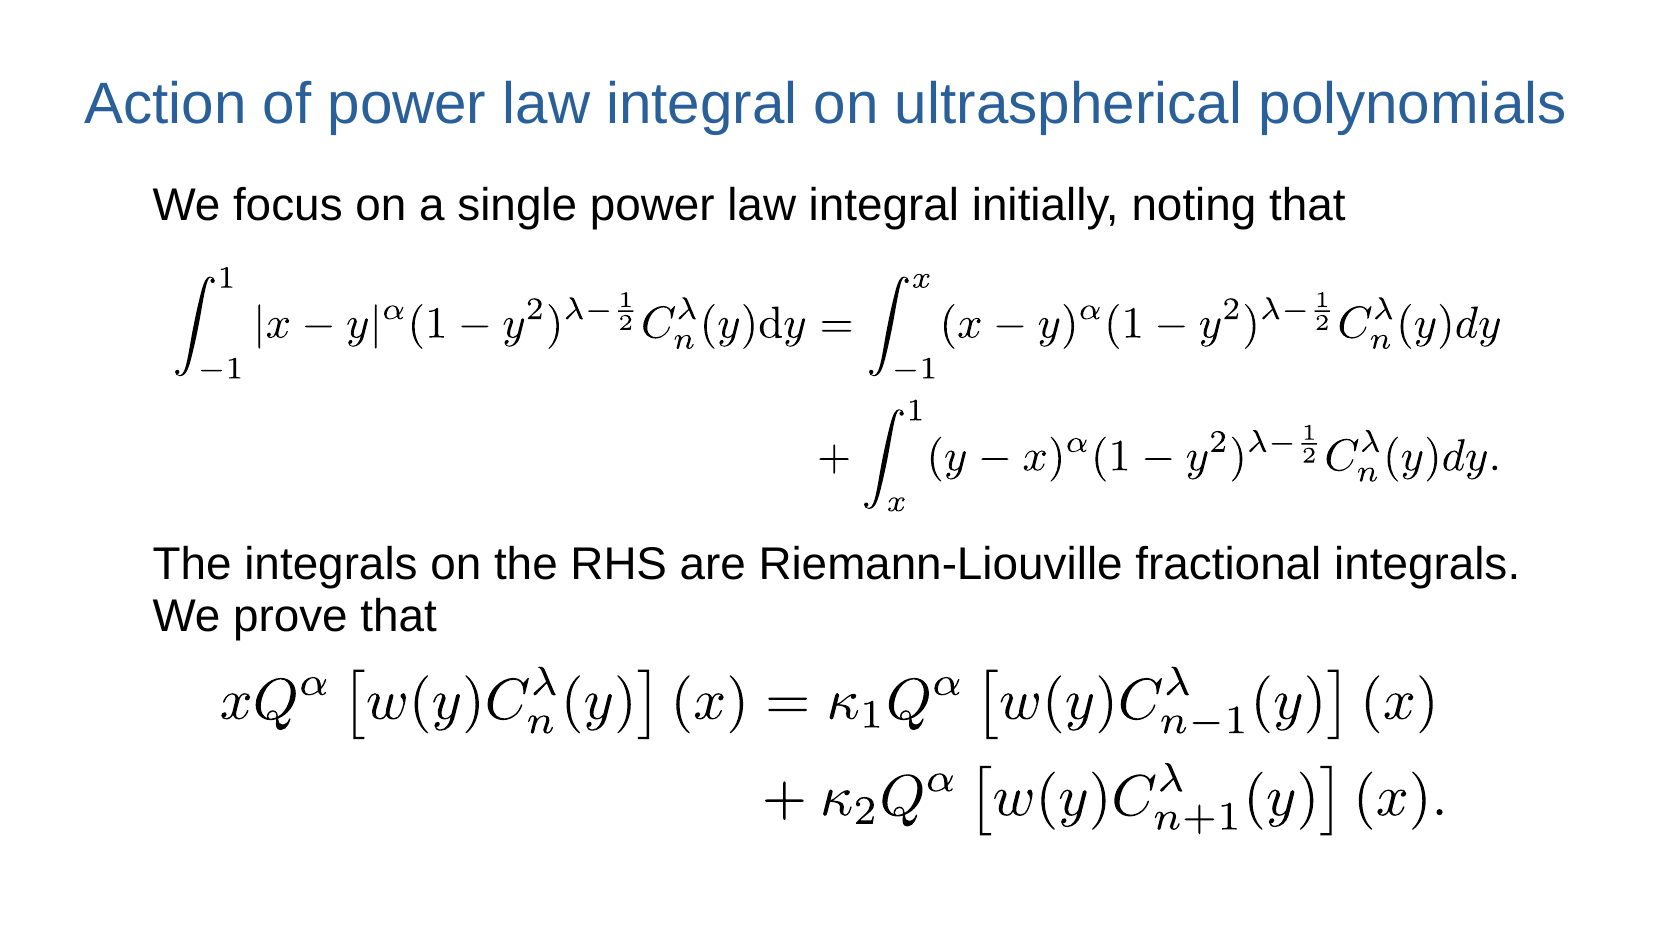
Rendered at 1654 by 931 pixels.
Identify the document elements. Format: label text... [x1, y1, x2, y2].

picture [172, 266, 1501, 512]
subtitle We focus on a single power law integral initially, noting that The integrals on the RHS are Riemann-Liouville fractional integrals. We prove that [152, 179, 1561, 693]
title Action of power law integral on ultraspherical polynomials [82, 25, 1571, 181]
picture [217, 664, 1445, 838]
